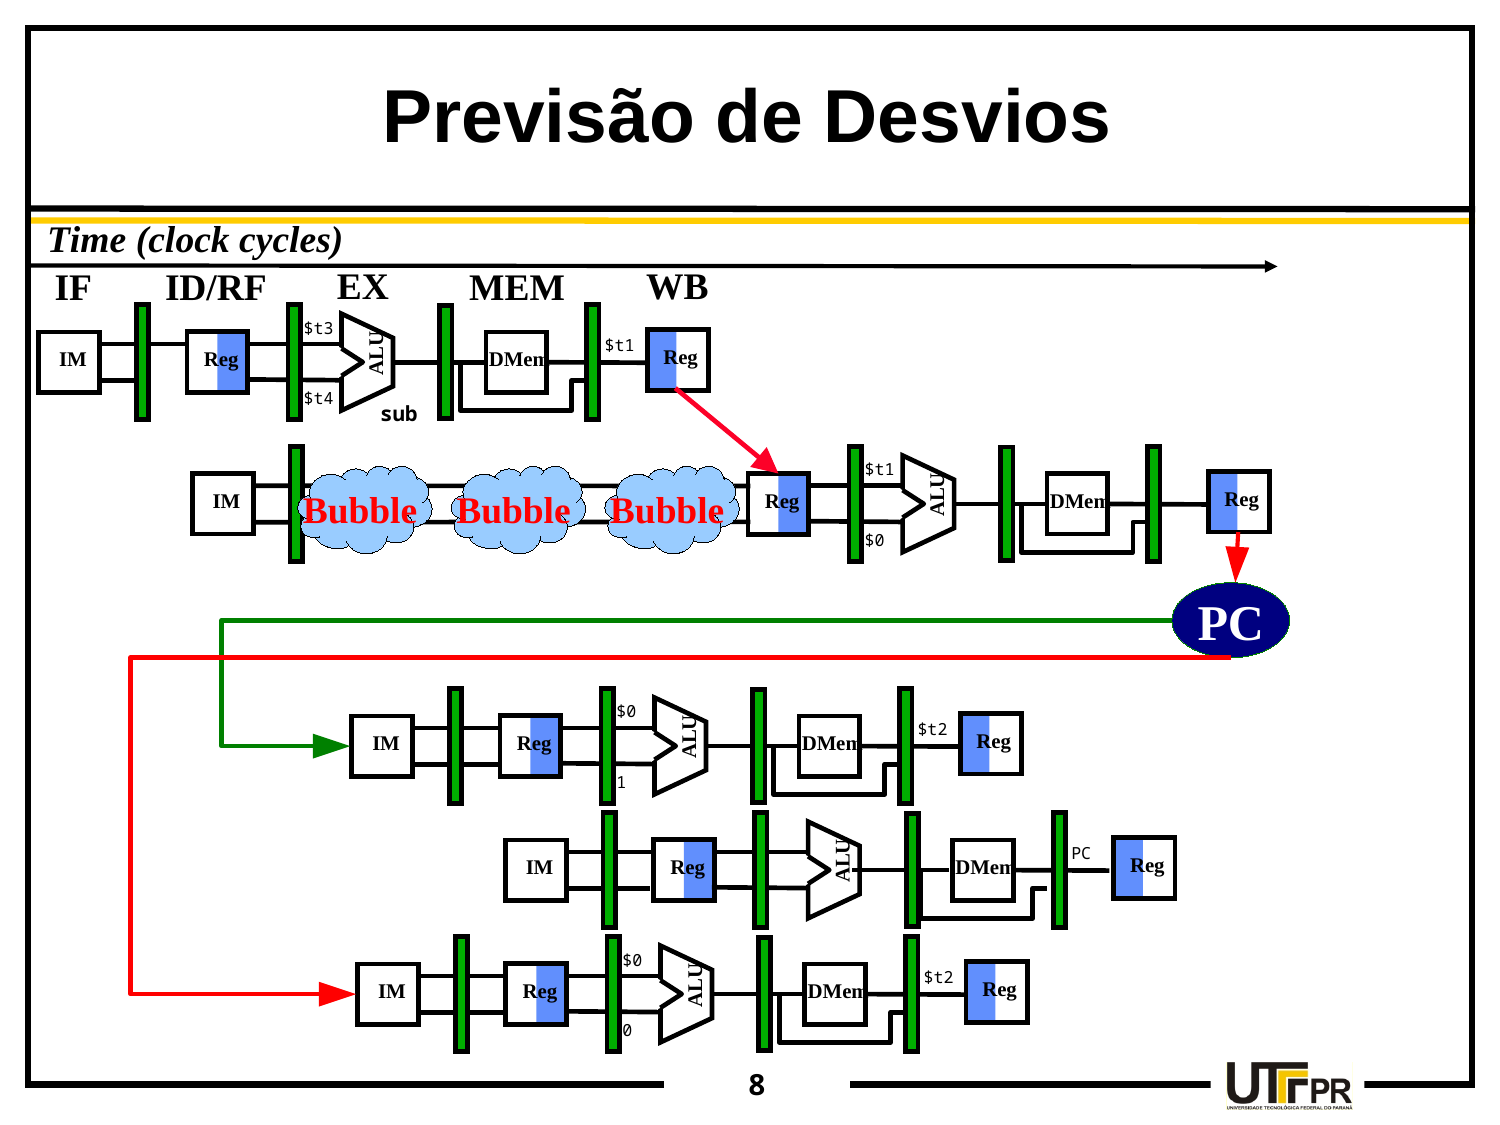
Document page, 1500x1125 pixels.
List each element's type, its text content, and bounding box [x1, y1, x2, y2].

text_box [808, 821, 821, 861]
text_box [455, 936, 468, 1052]
text_box Reg [641, 336, 713, 377]
text_box ID/RF [137, 255, 282, 316]
text_box Reg [500, 969, 573, 1011]
text_box IM [37, 338, 102, 379]
text_box [485, 379, 547, 393]
text_box $t2 [917, 719, 971, 740]
text_box [906, 813, 919, 927]
picture [1226, 1062, 1353, 1110]
text_box PC [1071, 843, 1125, 864]
text_box [505, 839, 567, 846]
text_box [607, 936, 620, 1052]
text_box DMem [1027, 480, 1126, 521]
text_box [485, 332, 547, 338]
text_box Reg [494, 721, 567, 763]
text_box Bubble [604, 466, 740, 554]
text_box DMem [933, 846, 1032, 887]
text_box [798, 715, 860, 722]
text_box [351, 715, 413, 722]
text_box [1116, 885, 1143, 896]
text_box [225, 623, 339, 657]
text_box [601, 688, 614, 804]
text_box MEM [441, 255, 581, 315]
text_box [530, 763, 558, 774]
text_box [968, 1009, 996, 1020]
text_box $t3 [303, 317, 357, 338]
text_box [1046, 473, 1108, 480]
text_box Reg [954, 719, 1026, 761]
text_box [189, 334, 245, 338]
text_box Reg [1202, 477, 1274, 519]
text_box IM [190, 480, 256, 521]
text_box IM [356, 970, 421, 1011]
text_box [657, 970, 673, 1020]
text_box WB [618, 255, 724, 315]
text_box [150, 301, 354, 657]
text_box $t1 [864, 459, 918, 480]
text_box DMem [779, 722, 878, 763]
text_box $0 [616, 701, 670, 722]
text_box [754, 812, 767, 928]
text_box [505, 887, 567, 901]
text_box [918, 539, 931, 545]
text_box [899, 480, 915, 530]
text_box sub [380, 400, 434, 426]
text_box Reg [960, 967, 1032, 1009]
title Previsão de Desvios [23, 35, 1471, 201]
text_box [357, 398, 369, 404]
text_box [758, 937, 771, 1051]
text_box [650, 377, 677, 388]
text_box Bubble [451, 466, 586, 554]
text_box Reg [648, 845, 721, 887]
text_box [752, 689, 765, 803]
text_box [38, 379, 100, 393]
text_box [683, 887, 712, 898]
text_box DMem [466, 338, 565, 379]
text_box [1147, 446, 1160, 562]
text_box $0 [864, 530, 918, 551]
text_box [1000, 447, 1013, 561]
text_box Reg [1107, 843, 1180, 885]
text_box [849, 446, 862, 562]
text_box [670, 781, 683, 788]
text_box $0 [622, 949, 676, 970]
text_box [449, 688, 462, 804]
text_box [150, 661, 339, 952]
text_box [650, 332, 677, 336]
text_box PC [1172, 582, 1290, 658]
text_box [952, 839, 1014, 846]
text_box [136, 304, 149, 420]
text_box [804, 854, 821, 886]
text_box EX [308, 254, 404, 315]
text_box [1046, 521, 1108, 535]
text_box Time (clock cycles) [19, 208, 360, 268]
text_box $t4 [303, 388, 357, 409]
text_box [804, 1011, 866, 1025]
text_box [963, 761, 990, 772]
text_box [439, 305, 452, 419]
text_box Bubble [297, 466, 433, 554]
text_box ALU [821, 824, 862, 905]
text_box [1053, 812, 1066, 928]
text_box [899, 688, 912, 804]
text_box $t1 [604, 335, 658, 356]
text_box [351, 763, 413, 777]
text_box [189, 379, 245, 390]
text_box $t2 [923, 967, 977, 988]
text_box [676, 1029, 689, 1036]
text_box [225, 661, 339, 744]
text_box [357, 1011, 419, 1025]
text_box DMem [785, 970, 884, 1011]
text_box ALU [667, 700, 709, 781]
text_box Reg [181, 338, 254, 379]
text_box ALU [915, 458, 957, 539]
text_box [357, 963, 419, 970]
text_box [38, 332, 100, 338]
text_box IM [350, 722, 415, 763]
text_box [603, 812, 616, 928]
text_box [778, 521, 806, 532]
text_box IM [503, 846, 569, 887]
text_box ALU [673, 948, 714, 1029]
text_box 0 [622, 1020, 676, 1041]
text_box [804, 963, 866, 970]
text_box 1 [616, 772, 670, 793]
text_box [808, 879, 837, 919]
text_box [905, 936, 918, 1052]
text_box Reg [742, 479, 815, 521]
text_box [798, 763, 860, 777]
text_box IF [26, 255, 108, 316]
text_box ALU [354, 316, 396, 398]
text_box [536, 1011, 564, 1022]
text_box [952, 887, 1014, 901]
text_box [651, 722, 667, 772]
text_box [1211, 519, 1238, 530]
text_box [586, 304, 599, 420]
